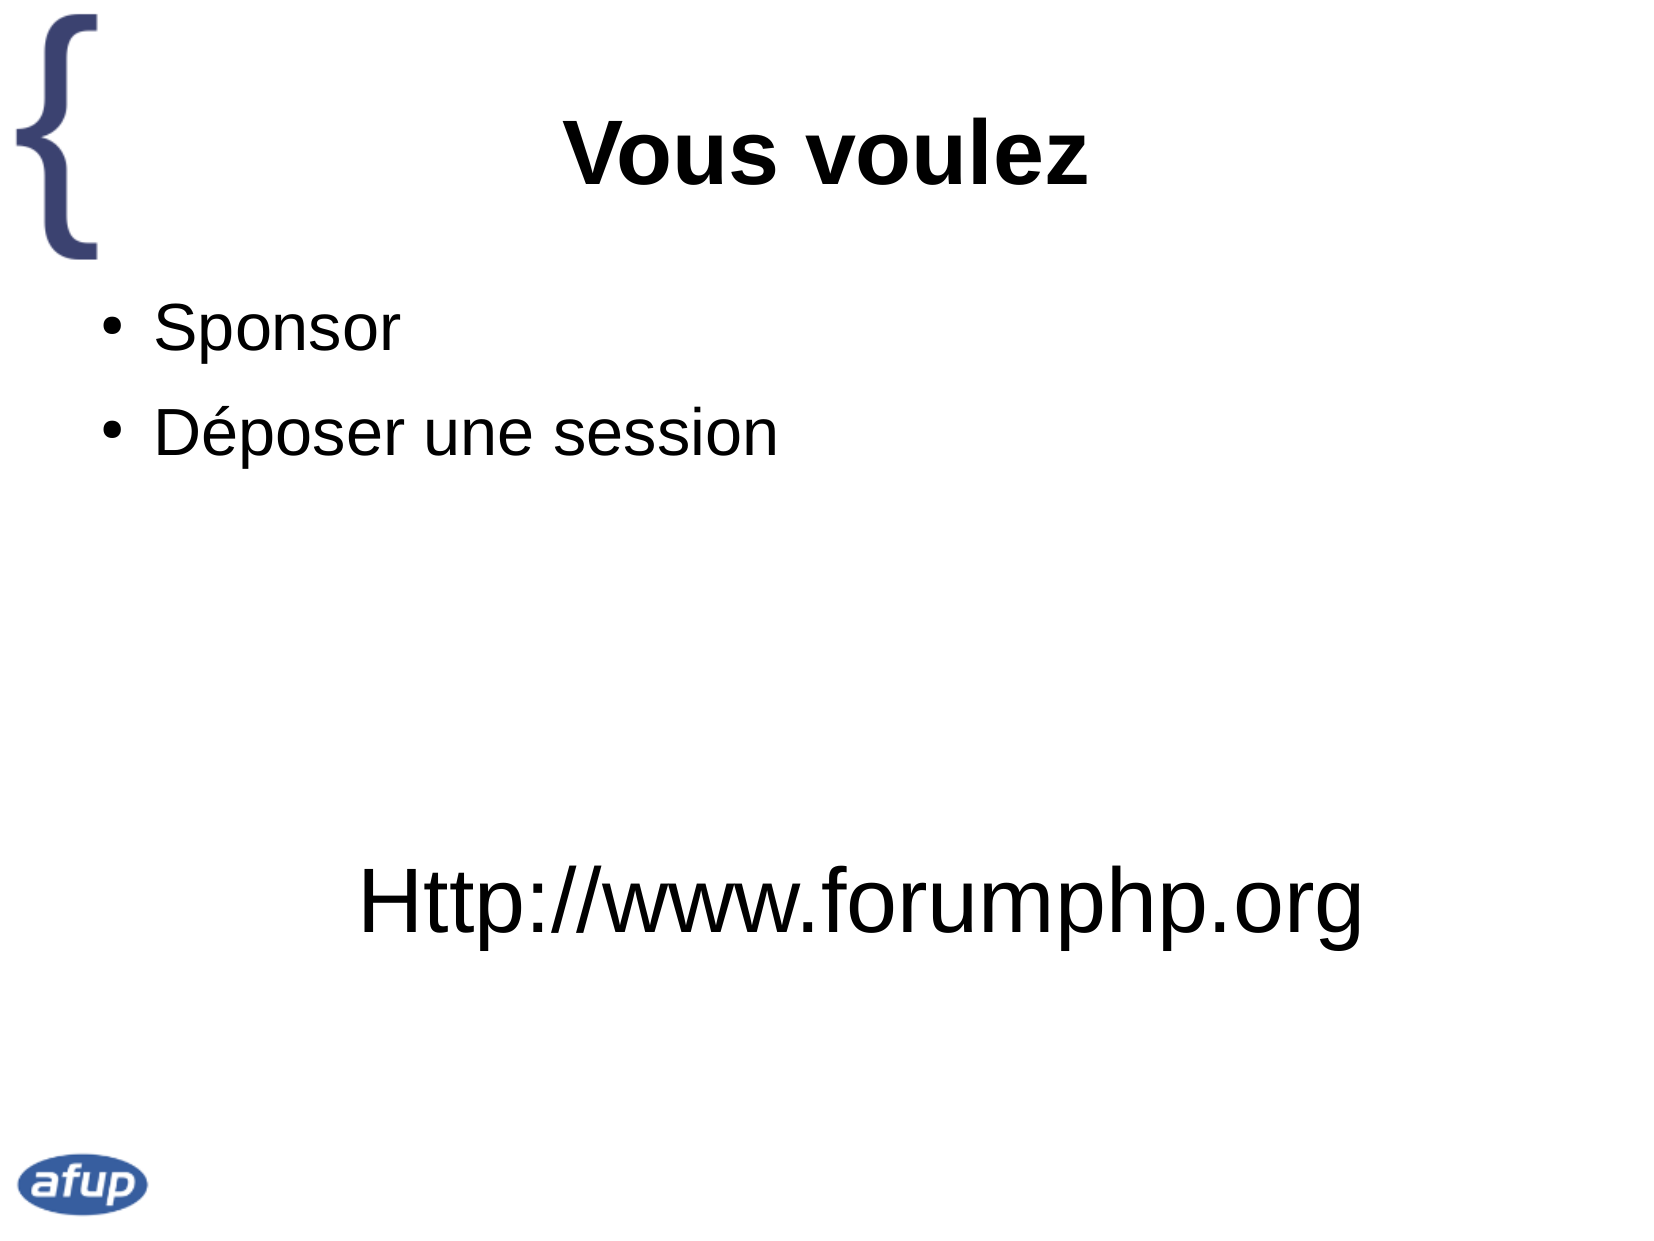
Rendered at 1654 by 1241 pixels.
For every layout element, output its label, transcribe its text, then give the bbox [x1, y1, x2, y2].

title Vous voulez [125, 49, 1571, 257]
picture [11, 1139, 158, 1228]
title Http://www.forumphp.org [118, 797, 1607, 1005]
list Sponsor Déposer une session [82, 290, 1571, 1109]
picture [6, 5, 125, 274]
